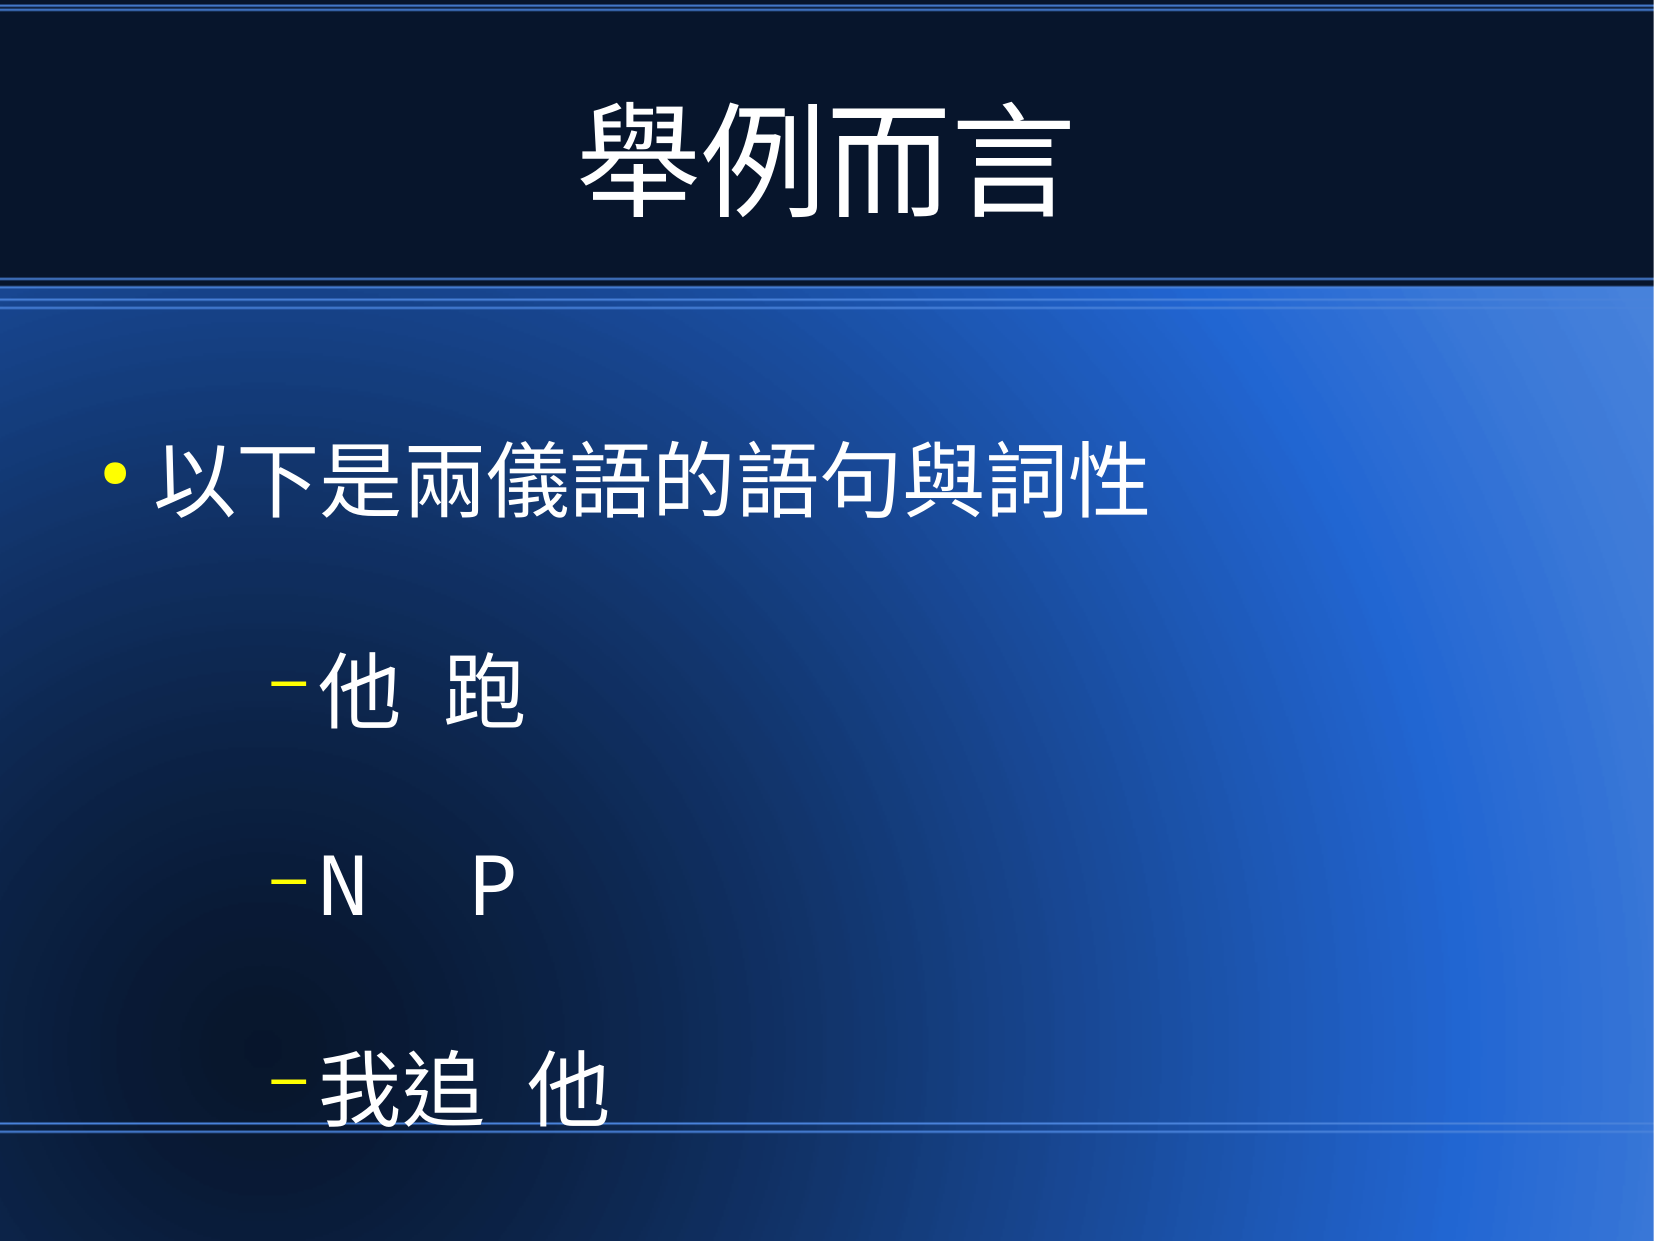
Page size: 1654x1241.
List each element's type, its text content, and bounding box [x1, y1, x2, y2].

title 舉例而言 [82, 49, 1571, 257]
list 以下是兩儀語的語句與詞性 他 跑 N P 我追 他 P=NP N [82, 355, 1571, 1241]
picture [0, 0, 1654, 1241]
